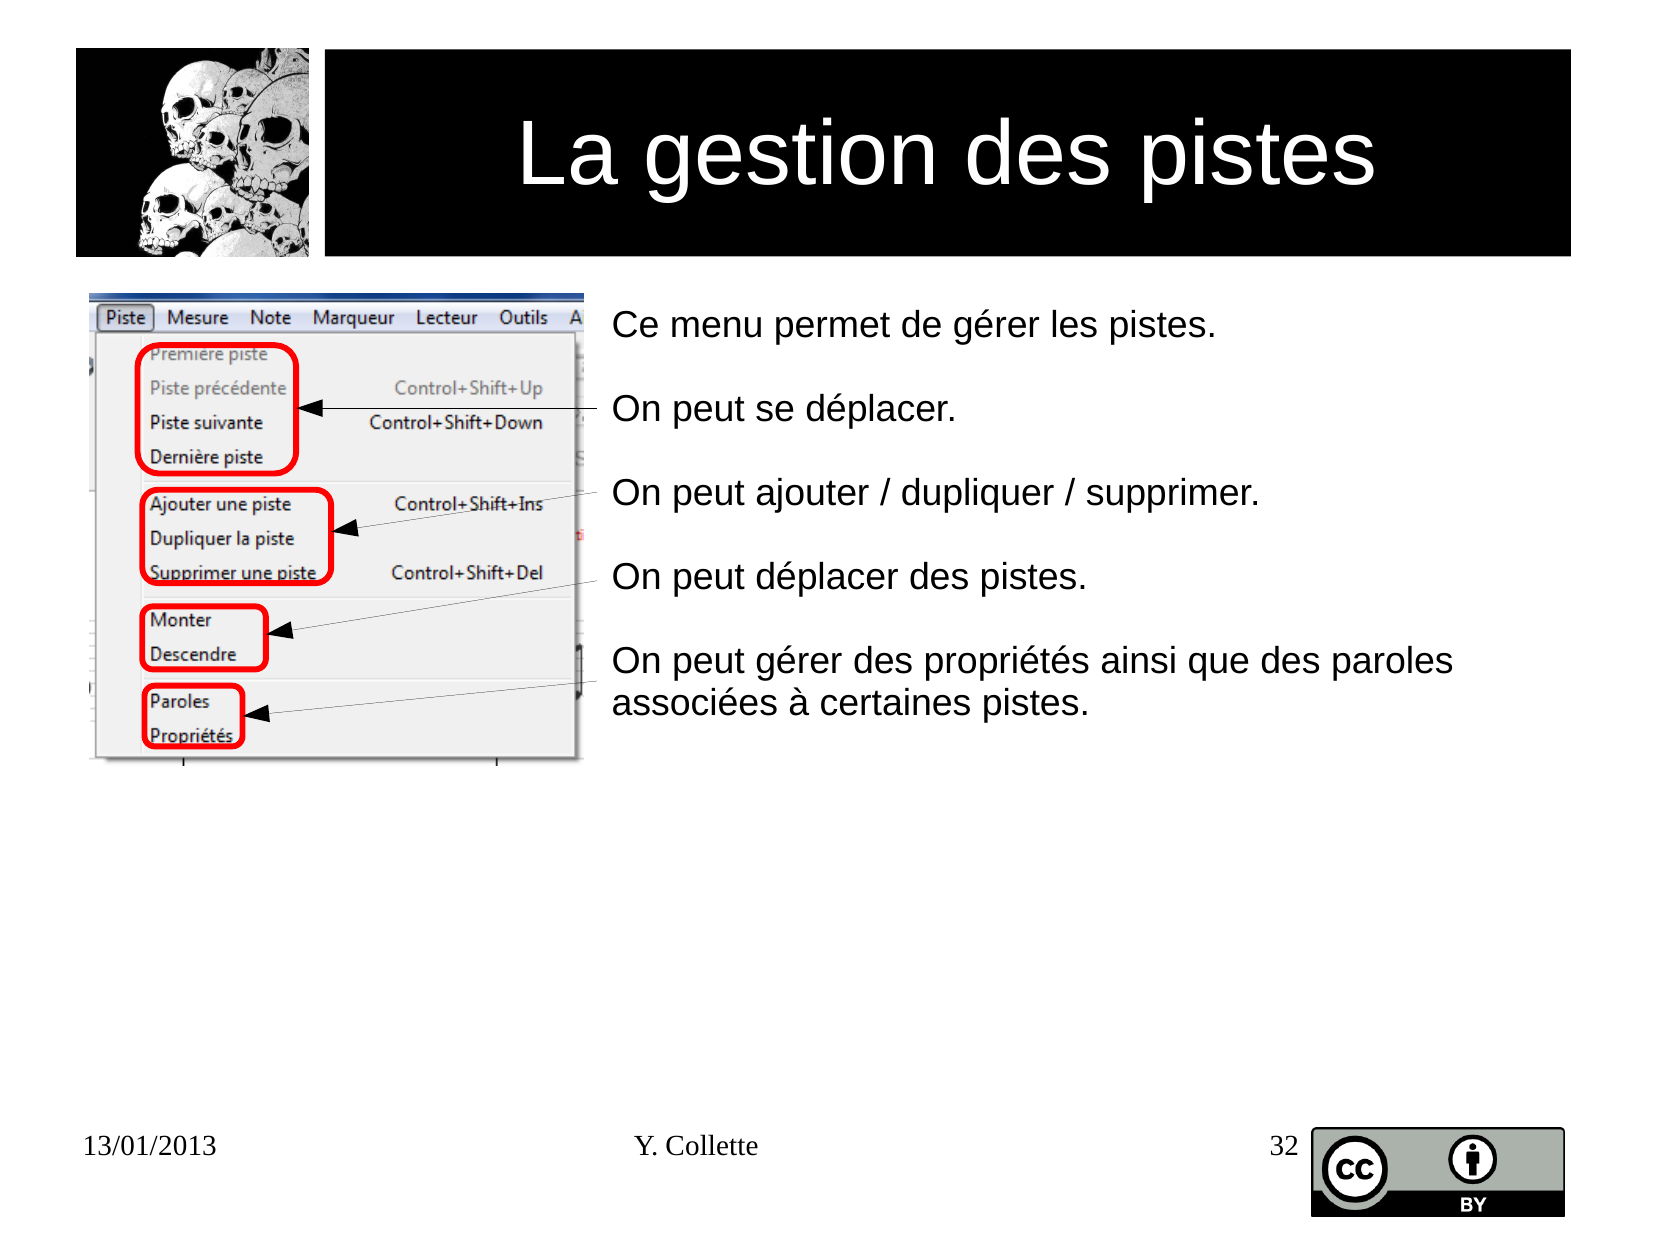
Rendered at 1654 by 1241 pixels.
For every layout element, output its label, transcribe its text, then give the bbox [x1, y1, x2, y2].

text_box Ce menu permet de gérer les pistes. On peut se déplacer. On peut ajouter / dupliquer / supprimer. On peut déplacer des pistes. On peut gérer des propriétés ainsi que des paroles associées à certaines pistes. [596, 296, 1570, 731]
picture [76, 48, 309, 257]
picture [1311, 1127, 1565, 1217]
picture [141, 349, 293, 470]
picture [146, 493, 328, 580]
title La gestion des pistes [324, 49, 1571, 257]
picture [146, 610, 262, 666]
picture [148, 689, 239, 743]
picture [89, 293, 584, 766]
